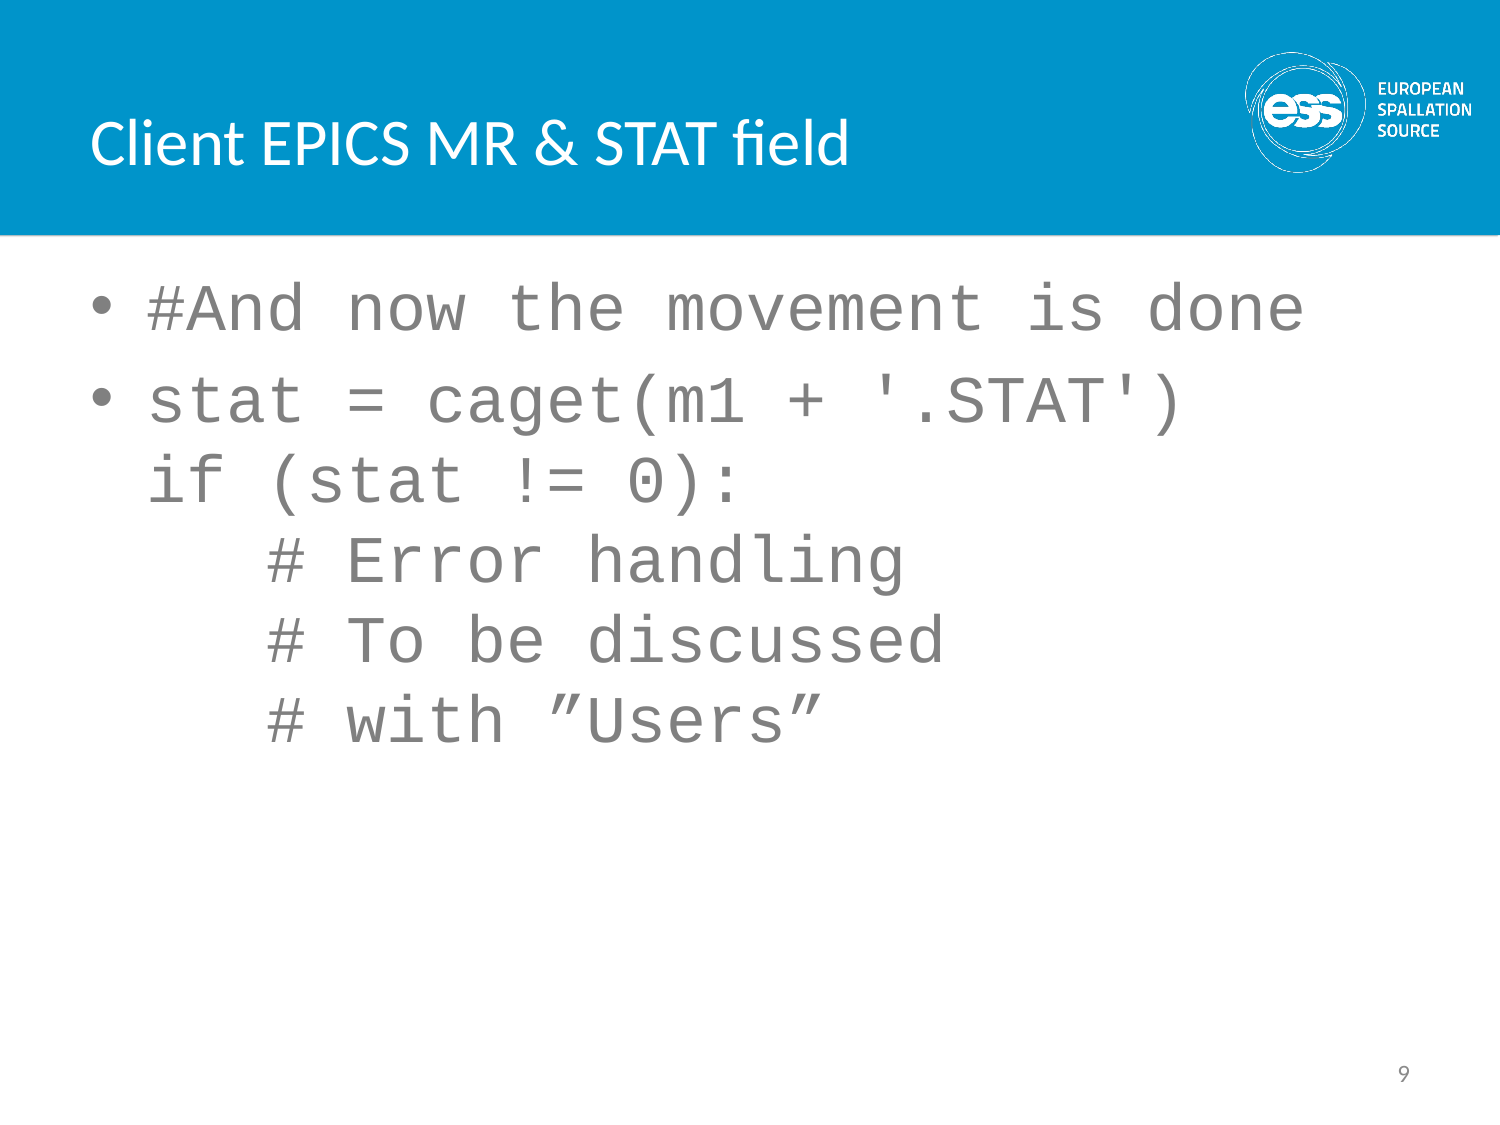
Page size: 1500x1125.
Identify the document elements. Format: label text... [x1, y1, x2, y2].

picture [1389, 104, 1393, 115]
picture [1264, 94, 1342, 127]
picture [1379, 83, 1385, 94]
picture [1443, 86, 1450, 93]
slide_number <number> [1074, 1042, 1425, 1103]
picture [1423, 83, 1430, 94]
picture [1454, 83, 1458, 94]
title Client EPICS MR & STAT field [75, 45, 1247, 233]
picture [1422, 125, 1428, 134]
picture [1436, 104, 1444, 115]
picture [1409, 104, 1415, 115]
picture [1418, 104, 1423, 115]
picture [1432, 125, 1438, 136]
list #And now the movement is done stat = caget(m1 + '.STAT') if (stat != 0): # Error handling # To be discussed # with ”Users” [75, 256, 1425, 999]
picture [1398, 109, 1406, 115]
picture [1400, 83, 1407, 94]
